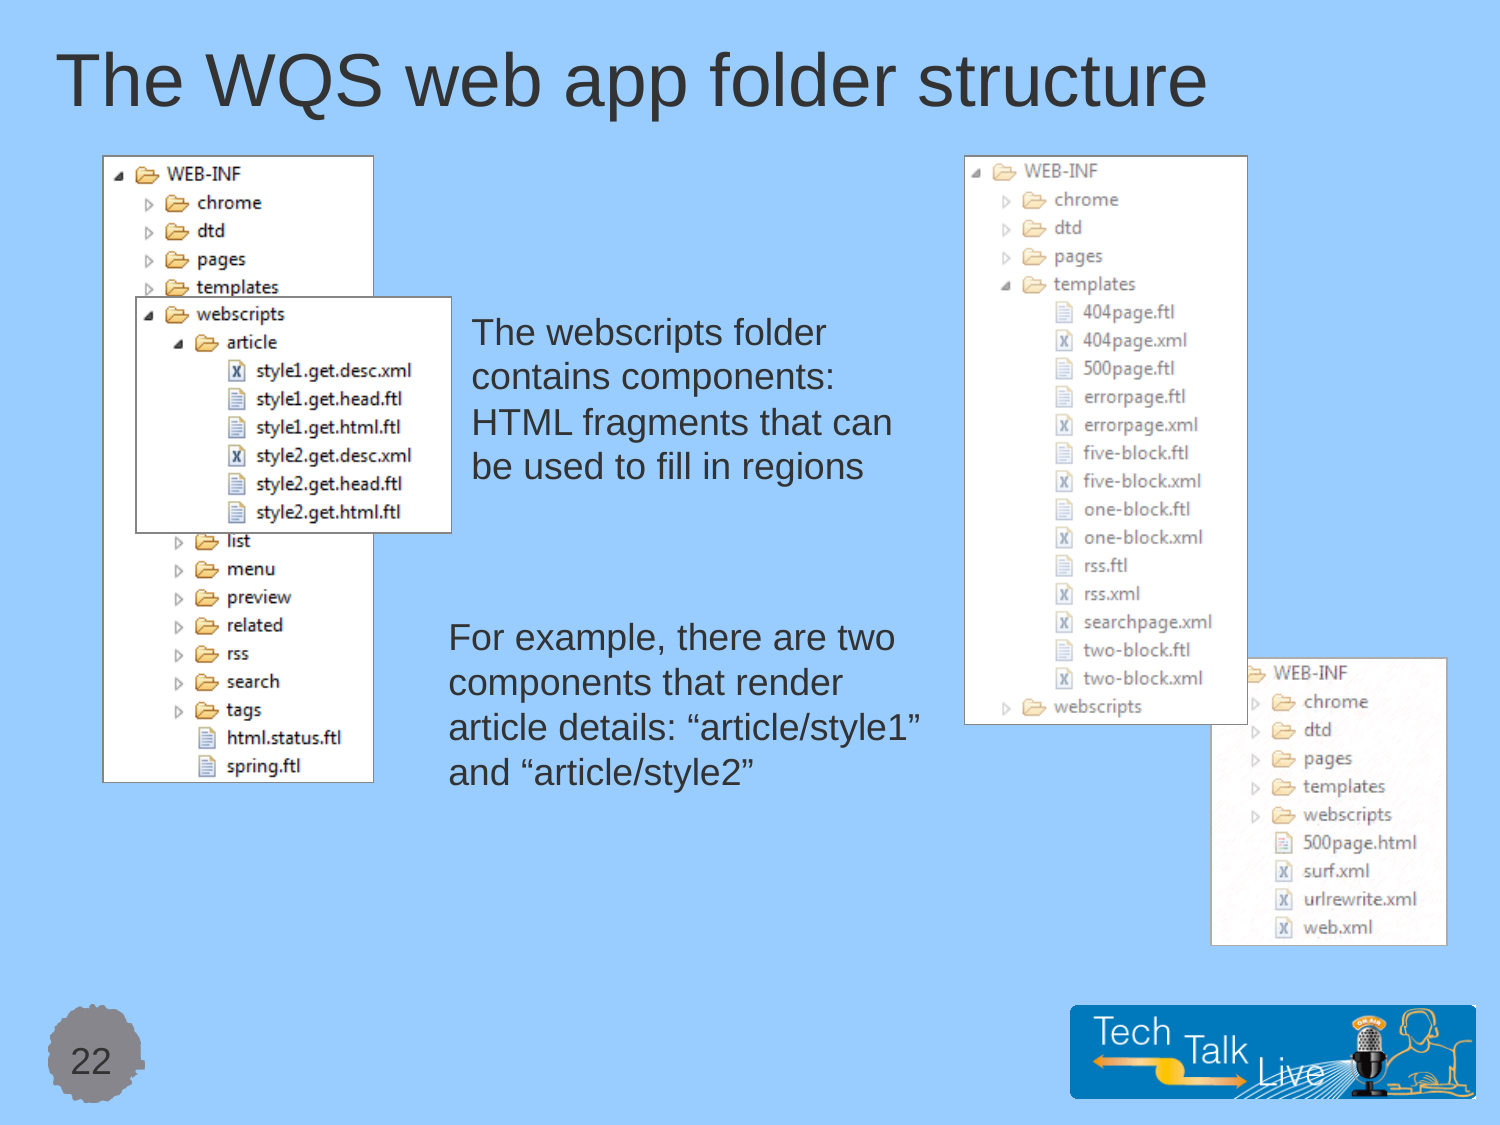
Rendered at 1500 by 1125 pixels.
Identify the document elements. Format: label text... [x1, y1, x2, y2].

text_box The webscripts folder contains components: HTML fragments that can be used to fill in regions [456, 292, 919, 496]
picture [48, 1004, 145, 1103]
picture [965, 156, 1247, 724]
picture [136, 297, 451, 533]
picture [103, 156, 373, 782]
picture [1069, 1005, 1476, 1099]
slide_number <number> [55, 1022, 136, 1083]
picture [1211, 658, 1447, 945]
title The WQS web app folder structure [40, 16, 1459, 228]
text_box For example, there are two components that render article details: “article/style1” and “article/style2” [433, 598, 936, 801]
